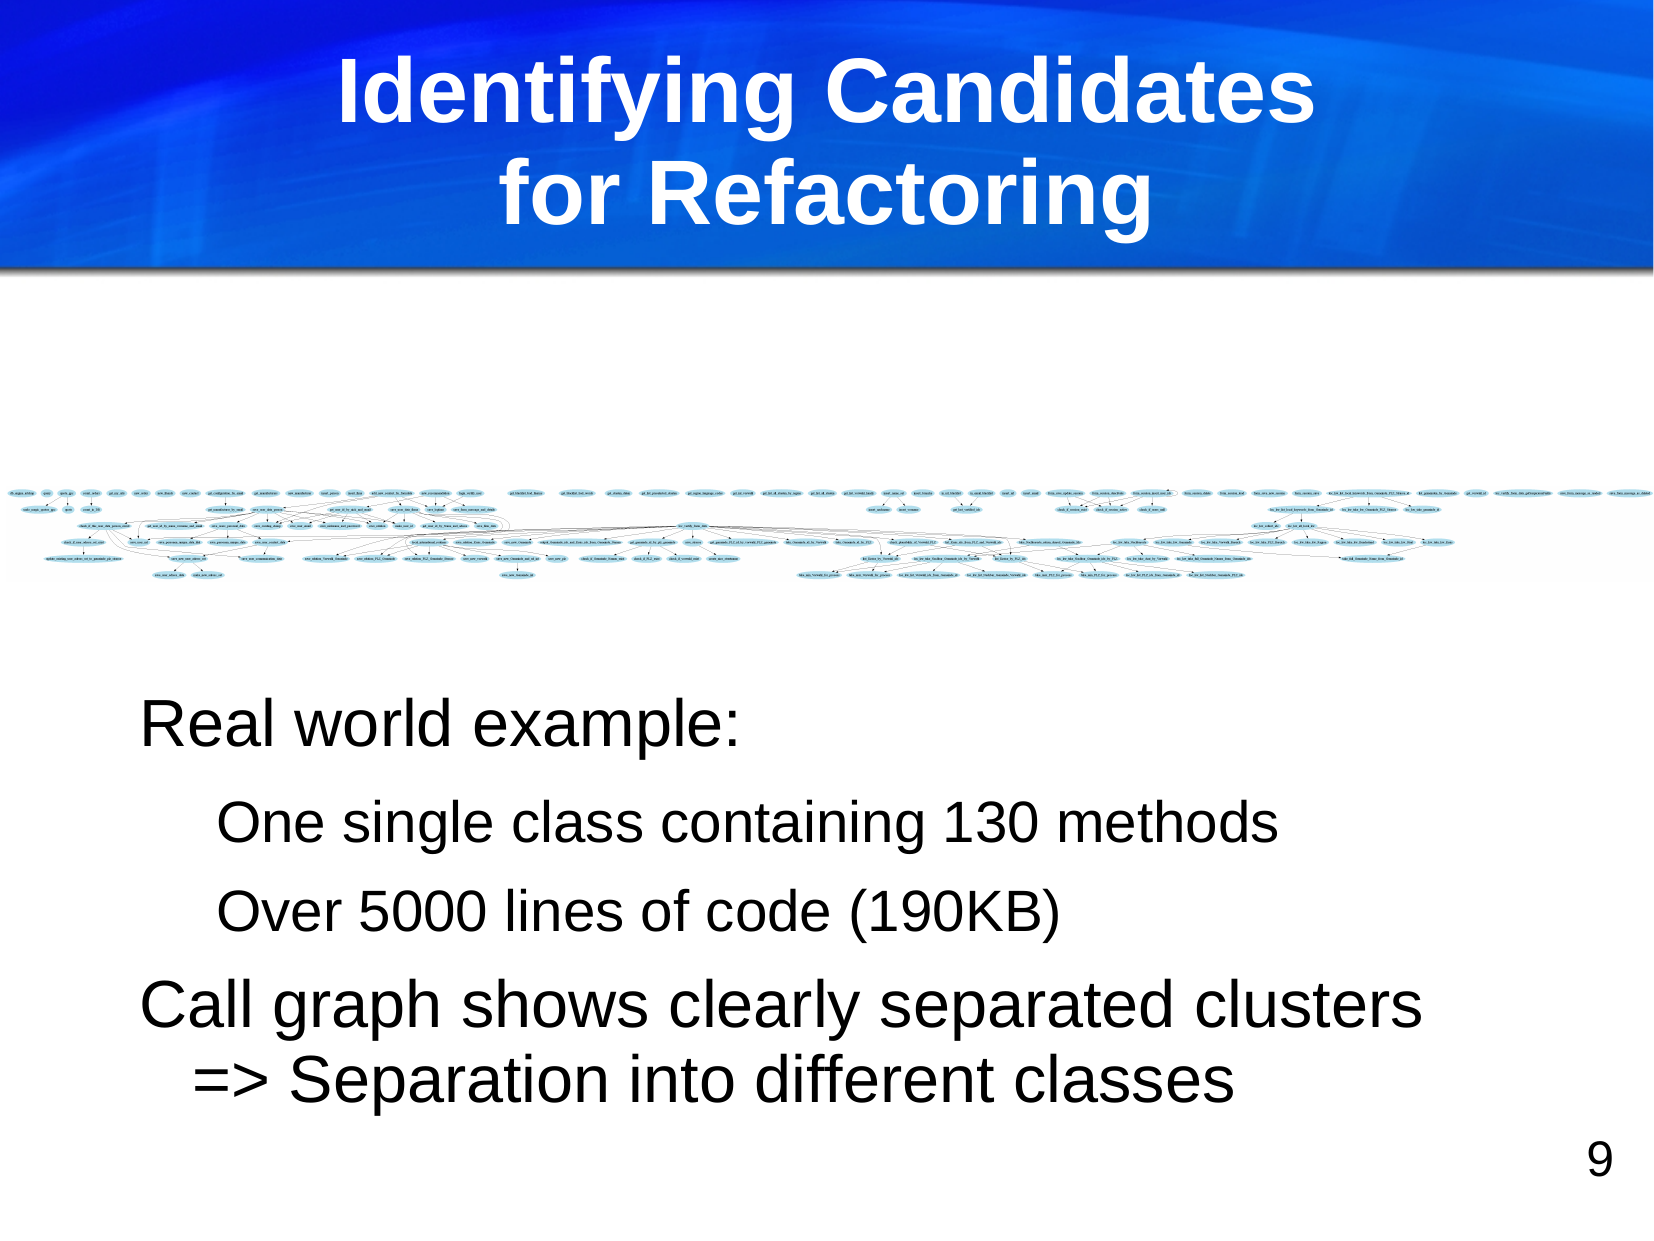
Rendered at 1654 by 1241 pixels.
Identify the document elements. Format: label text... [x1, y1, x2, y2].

title Identifying Candidates for Refactoring [121, 37, 1534, 246]
list Real world example: One single class containing 130 methods Over 5000 lines of code (190KB) Call graph shows clearly separated clusters => Separation into different classes [121, 685, 1534, 1147]
picture [0, 0, 1654, 1241]
